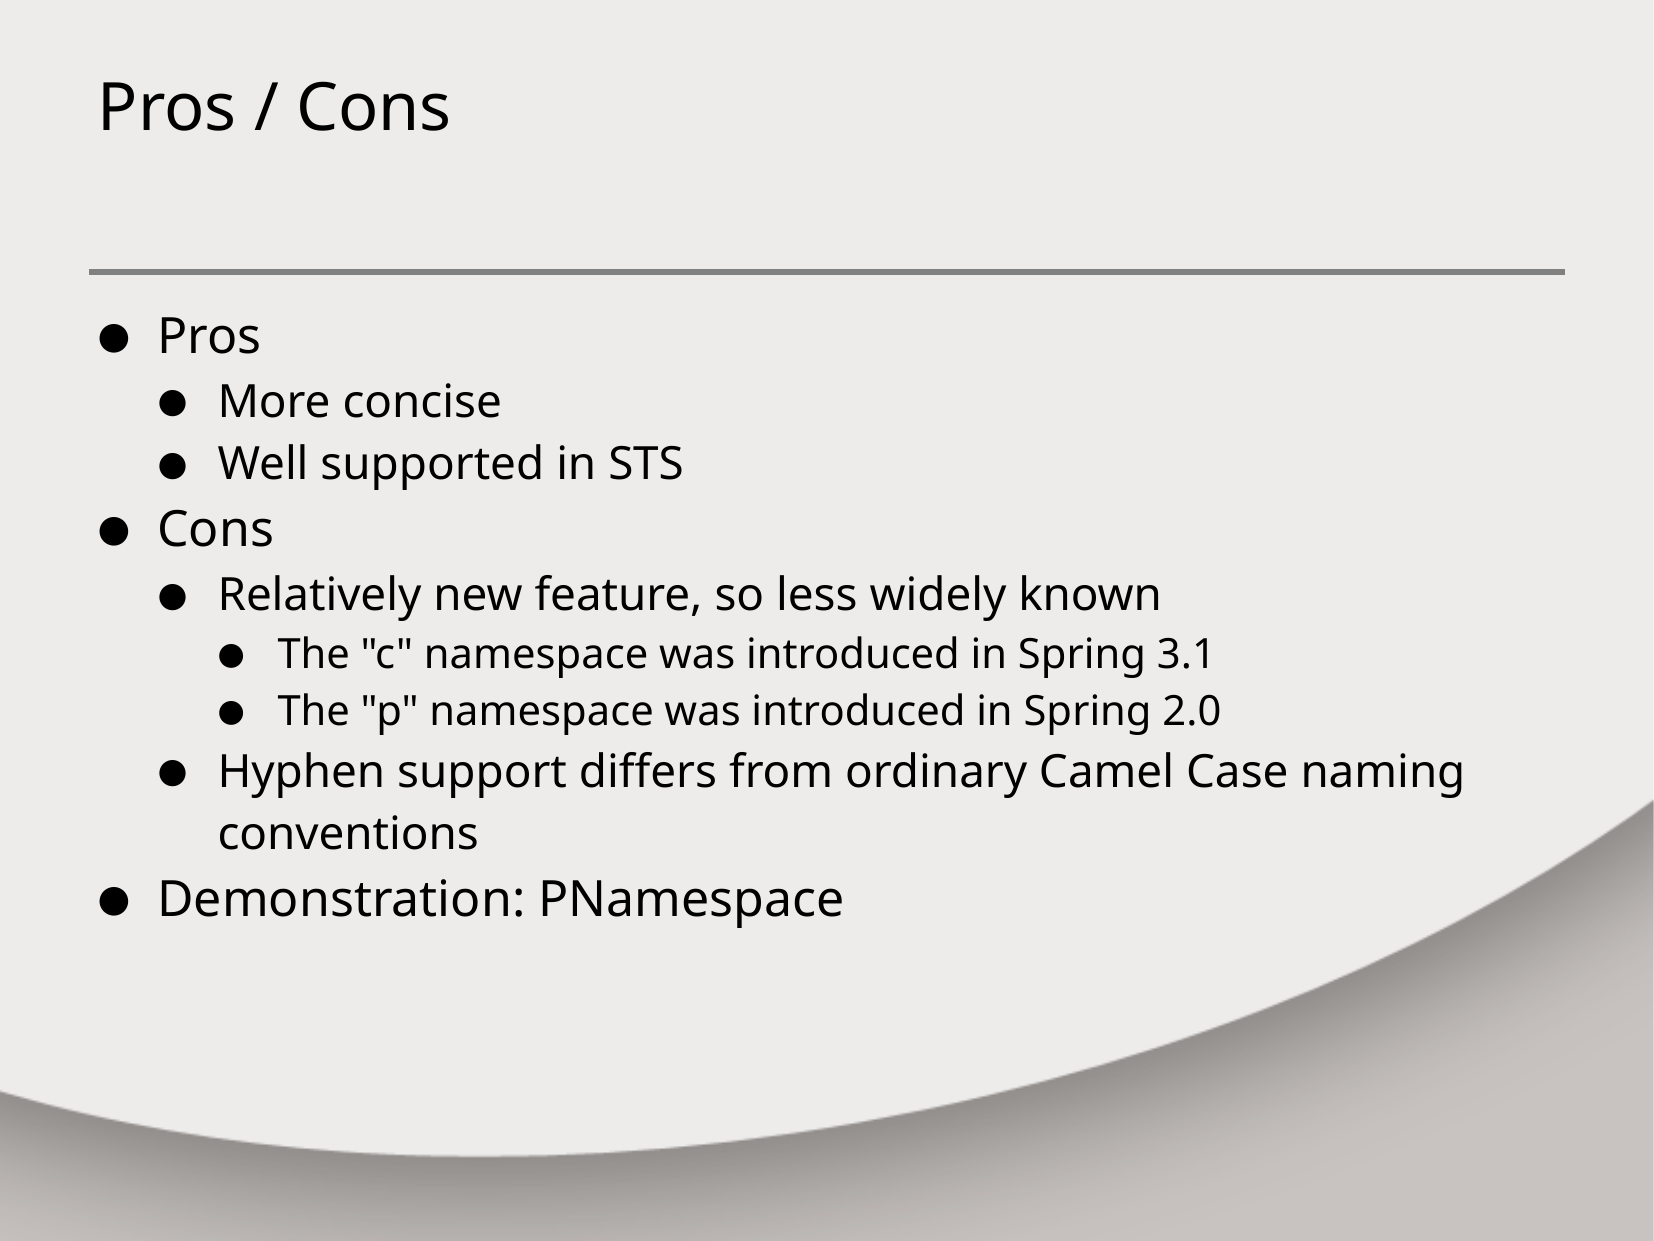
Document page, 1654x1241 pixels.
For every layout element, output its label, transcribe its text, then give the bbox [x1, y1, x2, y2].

title Pros / Cons [97, 75, 1561, 226]
picture [0, 0, 1654, 1241]
list Pros More concise Well supported in STS Cons Relatively new feature, so less widely known The "c" namespace was introduced in Spring 3.1 The "p" namespace was introduced in Spring 2.0 Hyphen support differs from ordinary Camel Case naming conventions Demonstration: PNamespace [97, 300, 1561, 1163]
